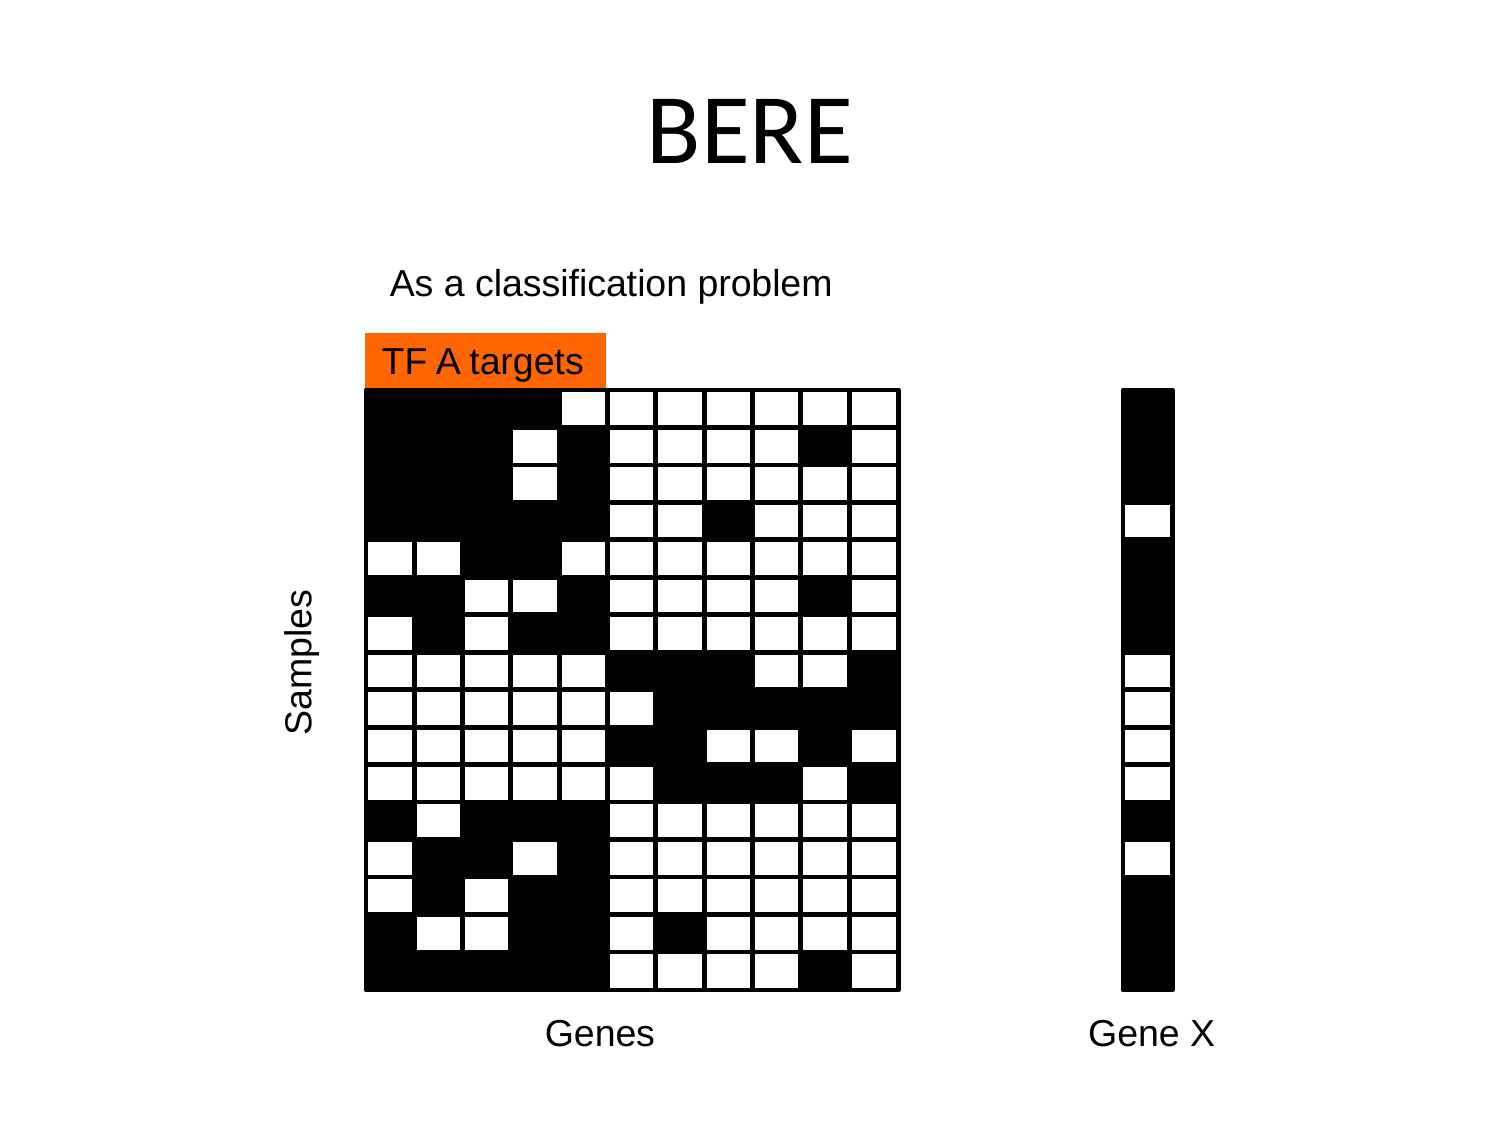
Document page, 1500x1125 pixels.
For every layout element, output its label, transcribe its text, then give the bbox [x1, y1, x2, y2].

text_box Genes [530, 1005, 670, 1066]
text_box As a classification problem [375, 254, 848, 312]
text_box Samples [270, 574, 331, 751]
text_box [365, 333, 899, 991]
text_box Gene X [1073, 1005, 1231, 1066]
text_box [1122, 389, 1173, 991]
title BERE [75, 45, 1425, 233]
text_box TF A targets [366, 333, 599, 389]
